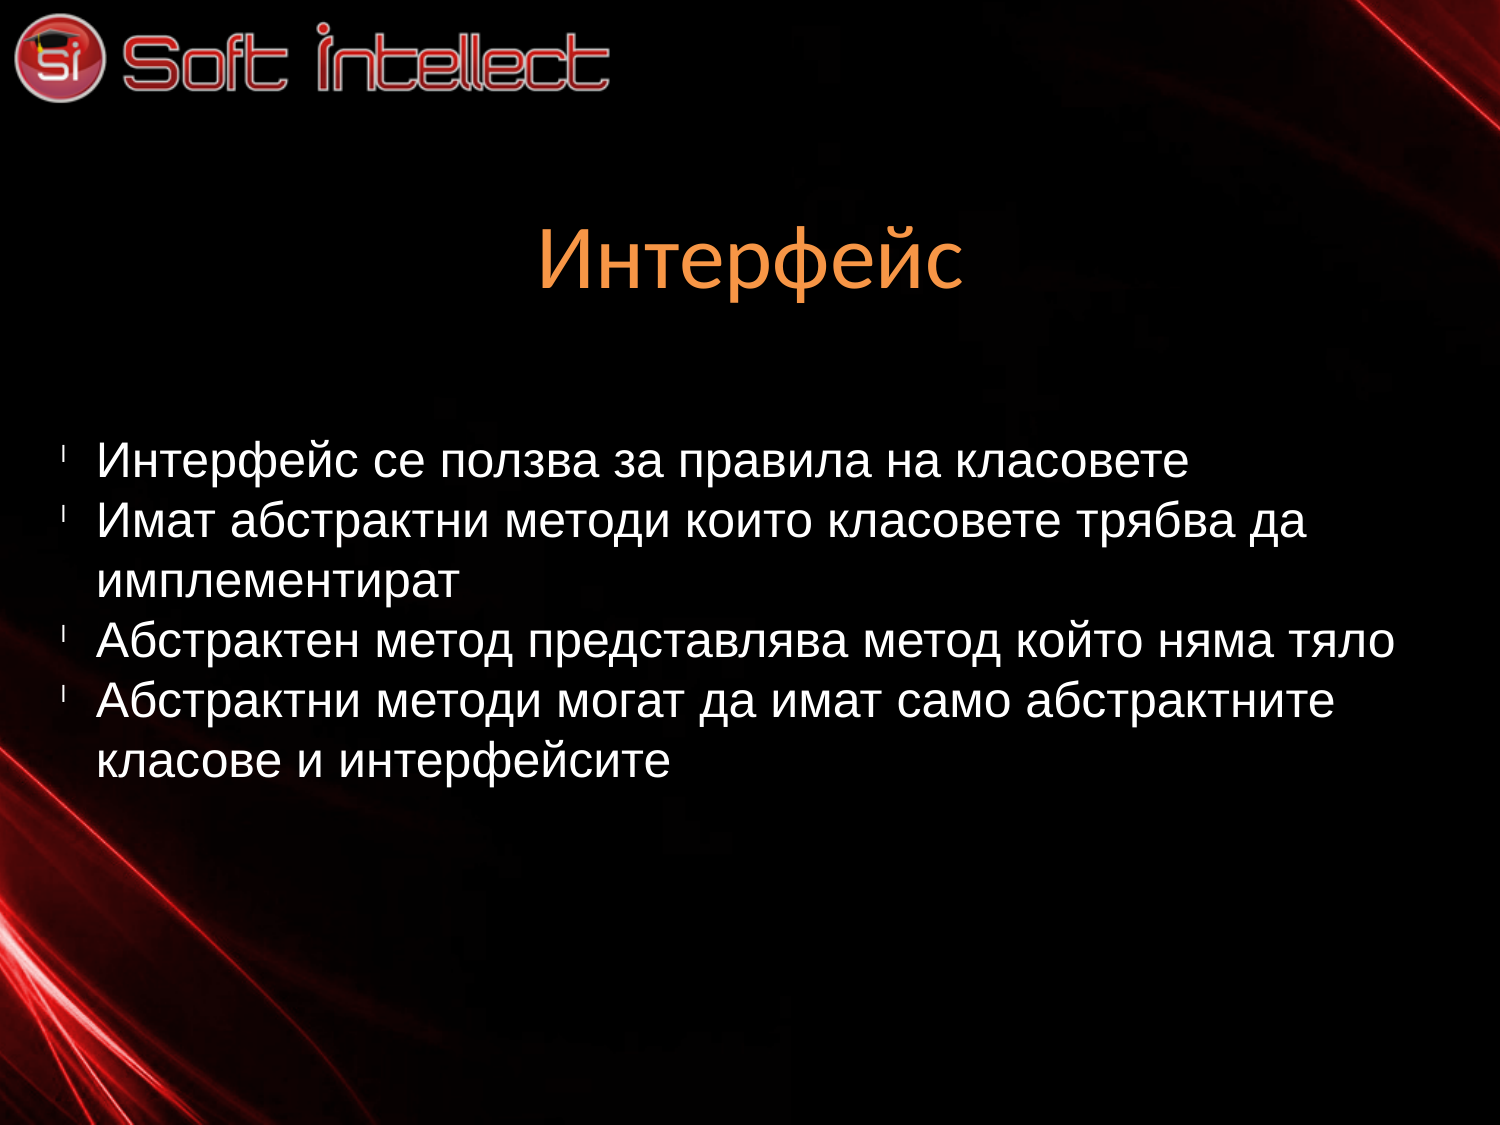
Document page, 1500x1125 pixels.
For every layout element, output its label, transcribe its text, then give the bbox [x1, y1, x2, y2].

text_box Интерфейс се ползва за правила на класовете Имат абстрактни методи които класовете трябва да имплементират Абстрактен метод представлява метод който няма тяло Абстрактни методи могат да имат само абстрактните класове и интерфейсите [45, 420, 1455, 660]
text_box Интерфейс [75, 158, 1425, 346]
picture [0, 0, 1500, 1125]
